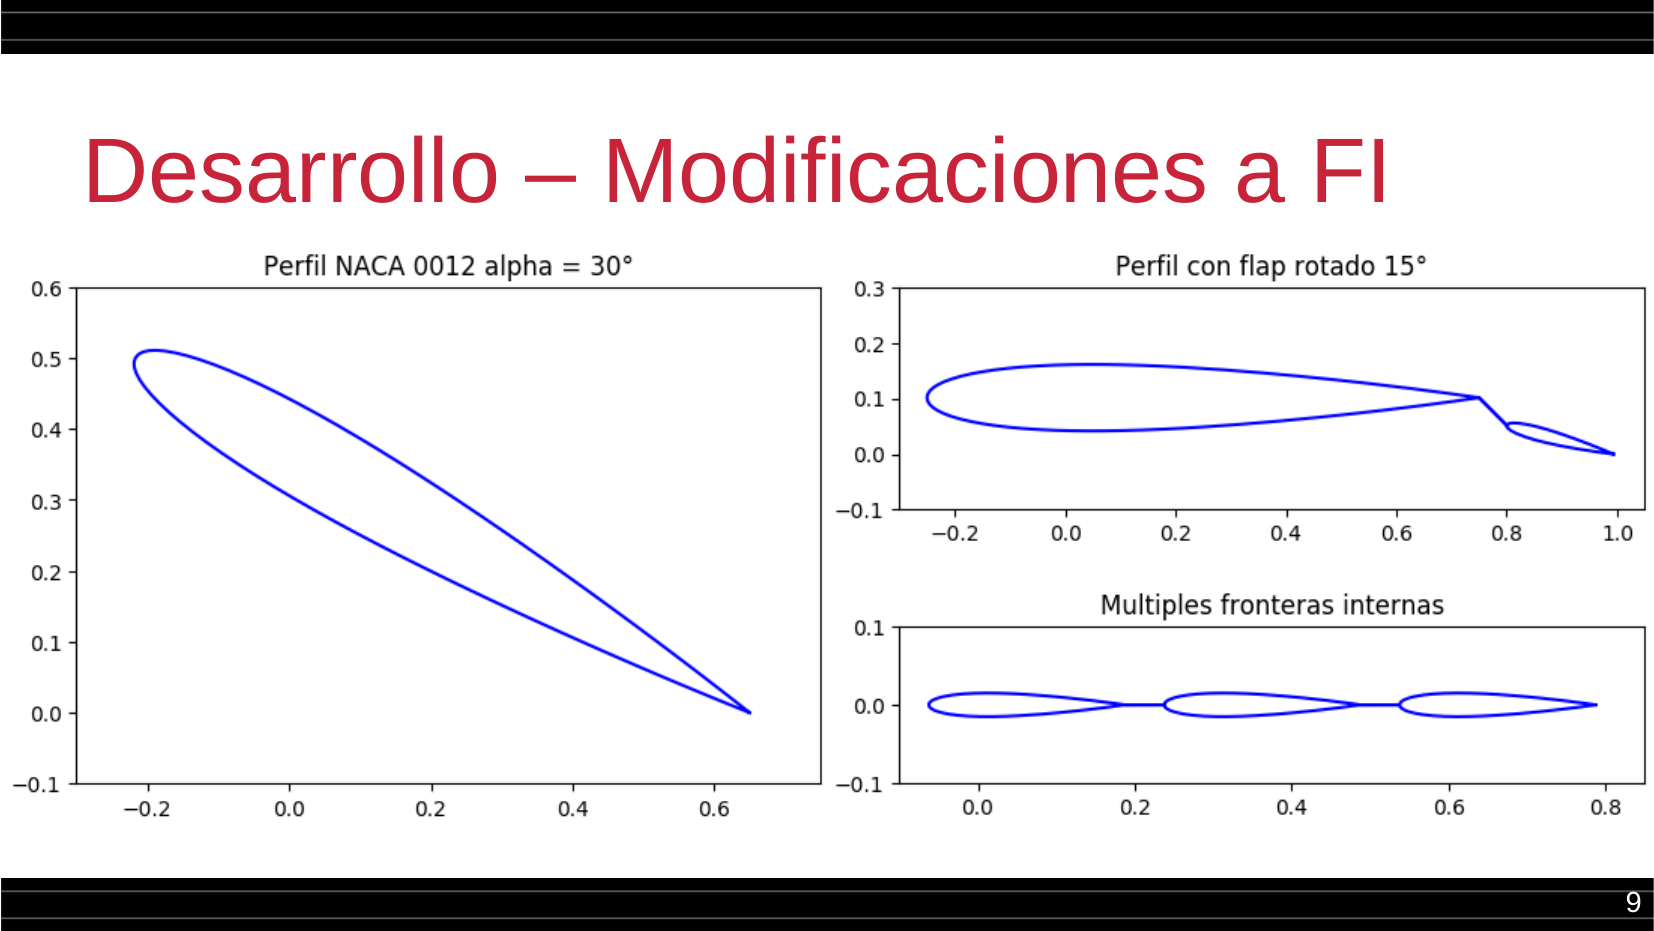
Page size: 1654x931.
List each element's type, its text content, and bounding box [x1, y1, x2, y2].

title Desarrollo – Modificaciones a FI [82, 92, 1571, 247]
picture [1, 0, 1654, 54]
picture [4, 247, 1652, 827]
picture [1, 878, 1654, 931]
